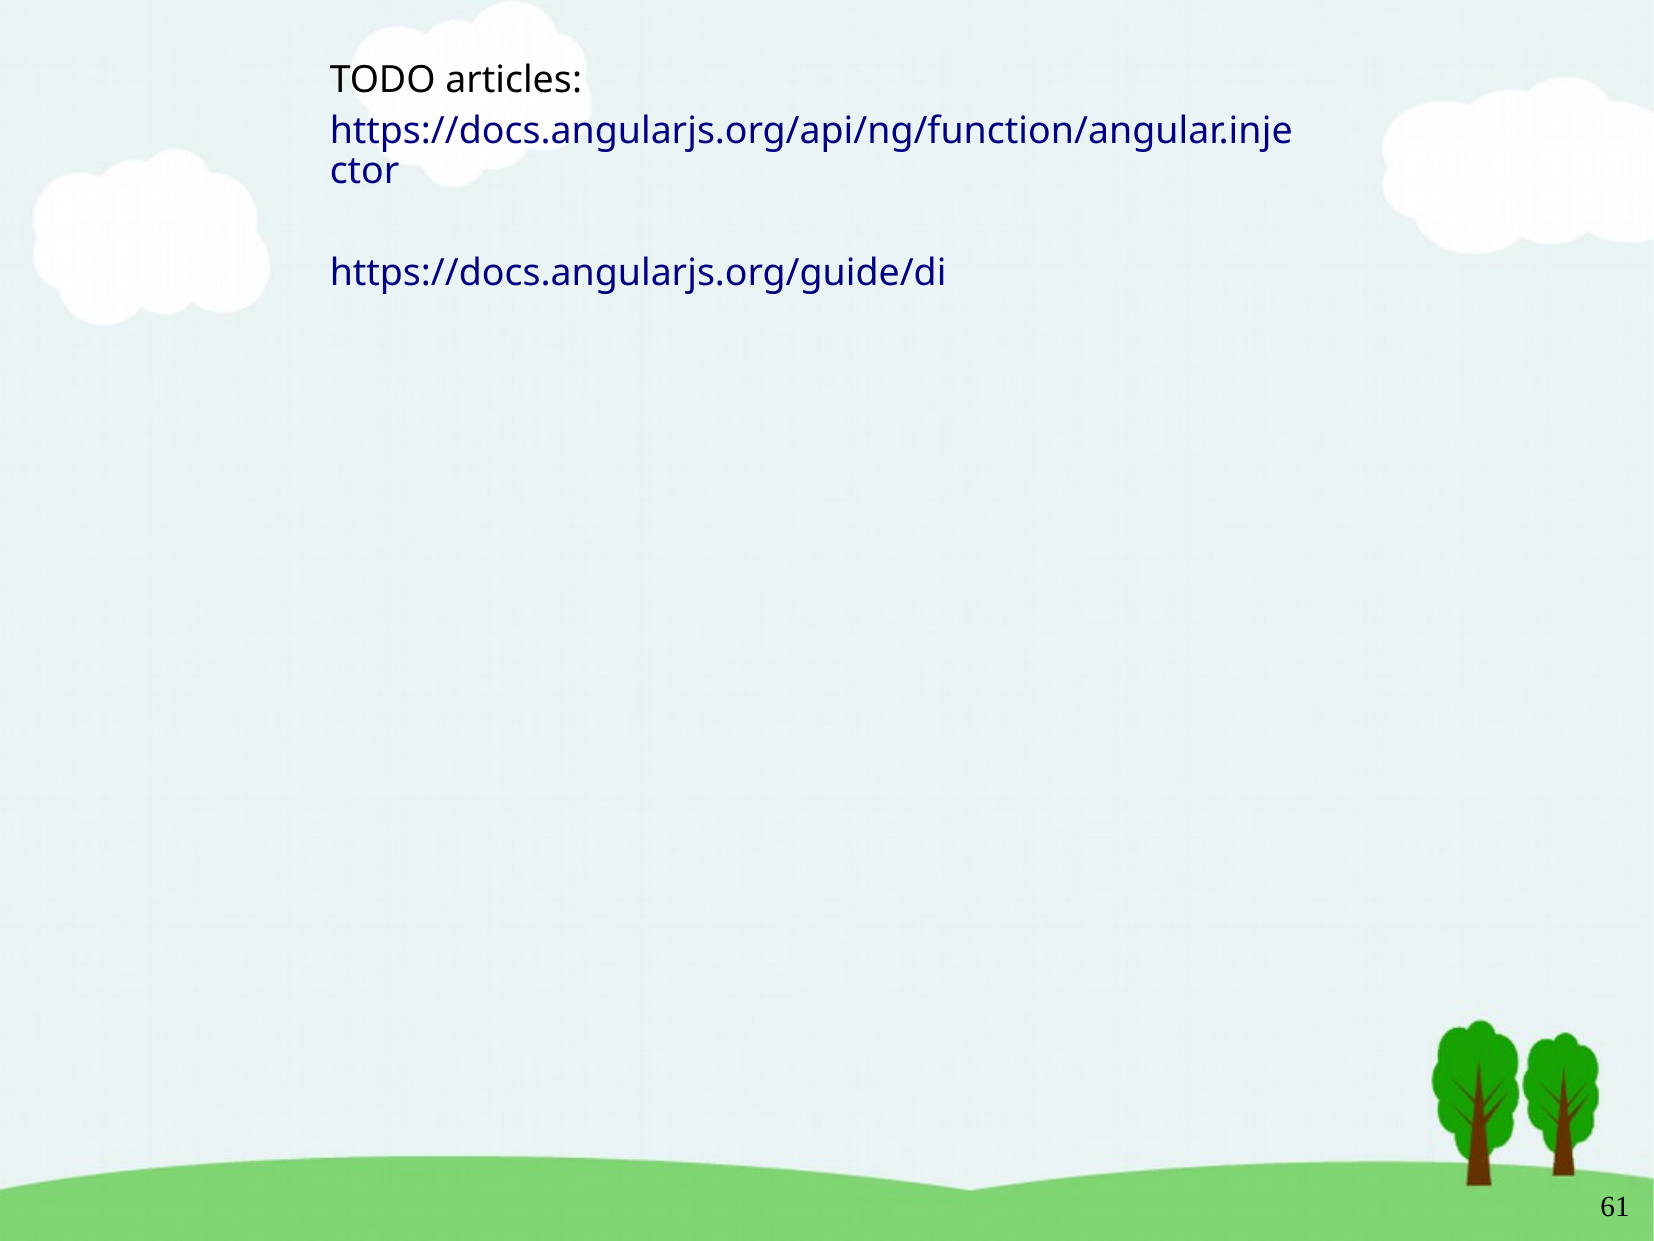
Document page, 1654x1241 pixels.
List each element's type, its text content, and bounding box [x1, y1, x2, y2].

text_box TODO articles: https://docs.angularjs.org/api/ng/function/angular.injector https://docs.angularjs.org/guide/di [315, 45, 1321, 391]
picture [0, 0, 1654, 1241]
